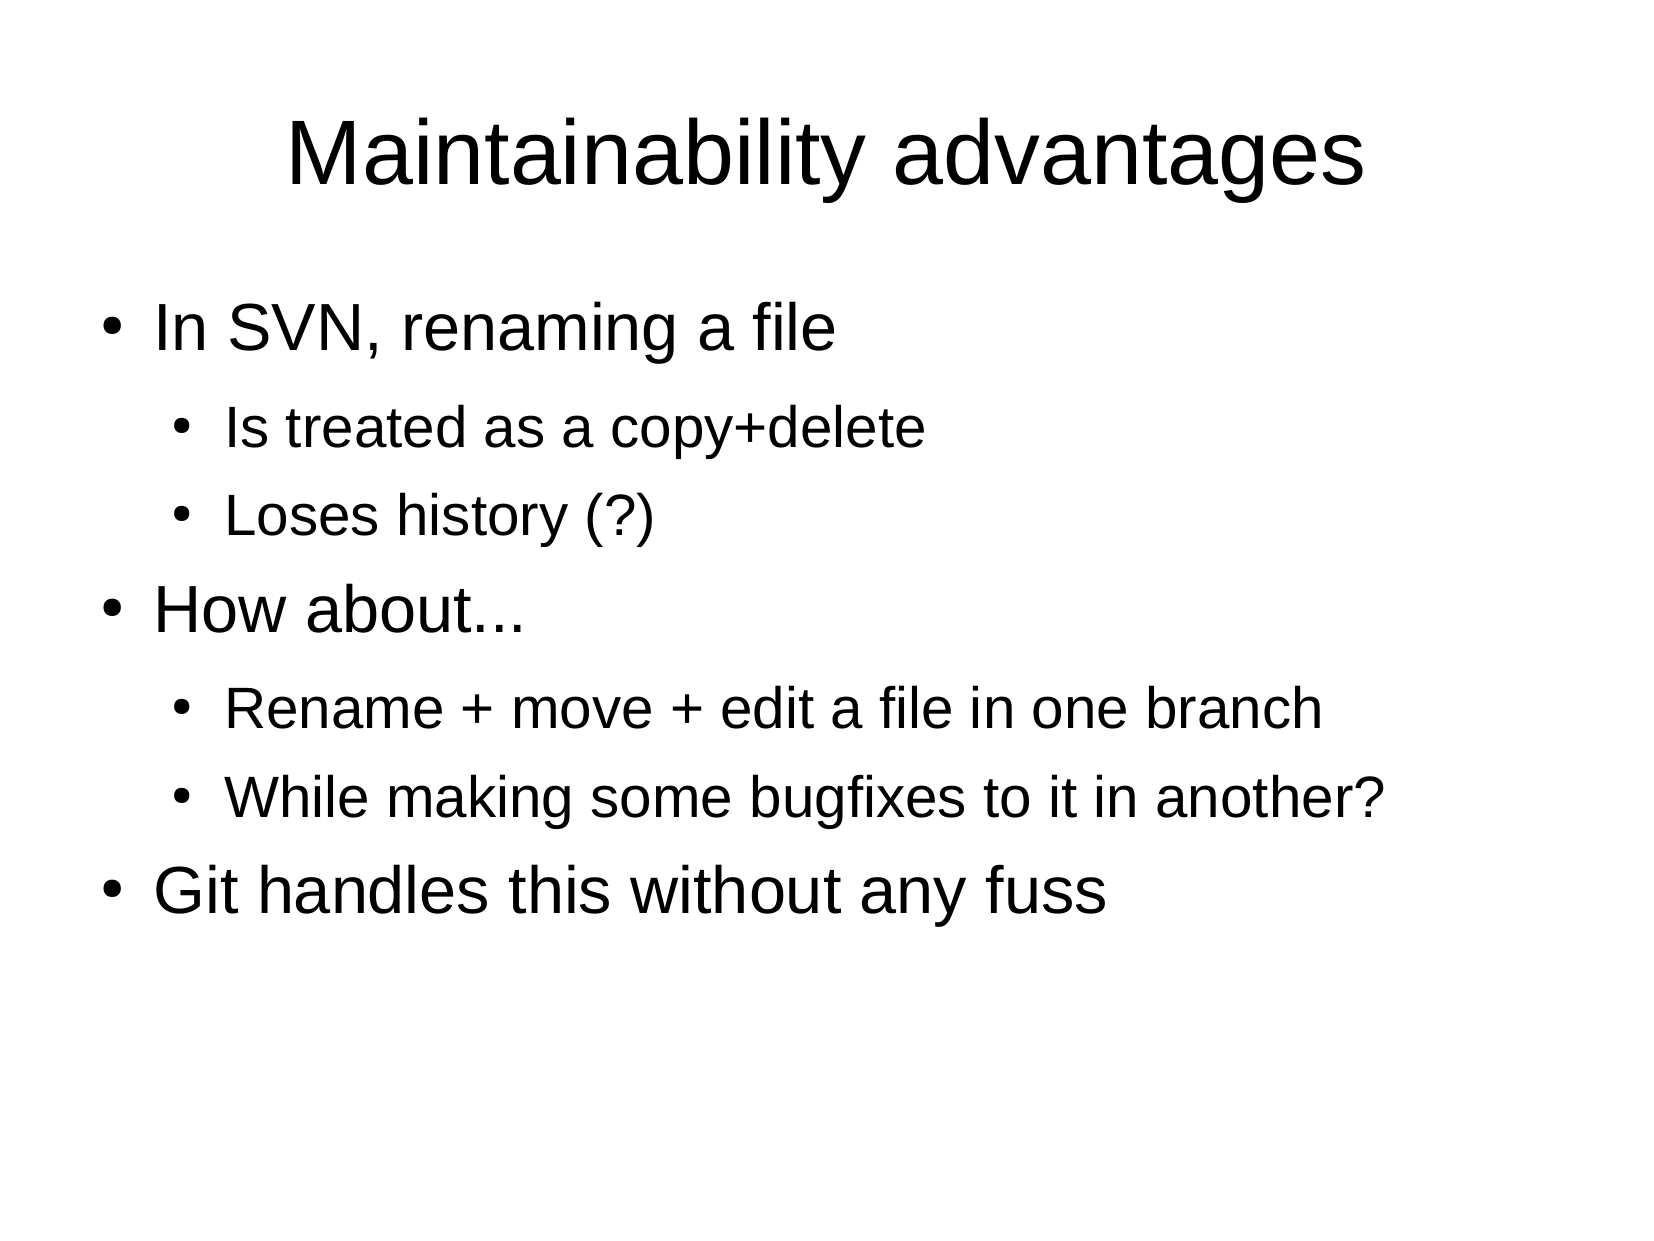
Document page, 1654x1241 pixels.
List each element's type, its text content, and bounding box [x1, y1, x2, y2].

title Maintainability advantages [82, 56, 1571, 250]
list In SVN, renaming a file Is treated as a copy+delete Loses history (?) How about... Rename + move + edit a file in one branch While making some bugfixes to it in another? Git handles this without any fuss [82, 290, 1571, 1109]
